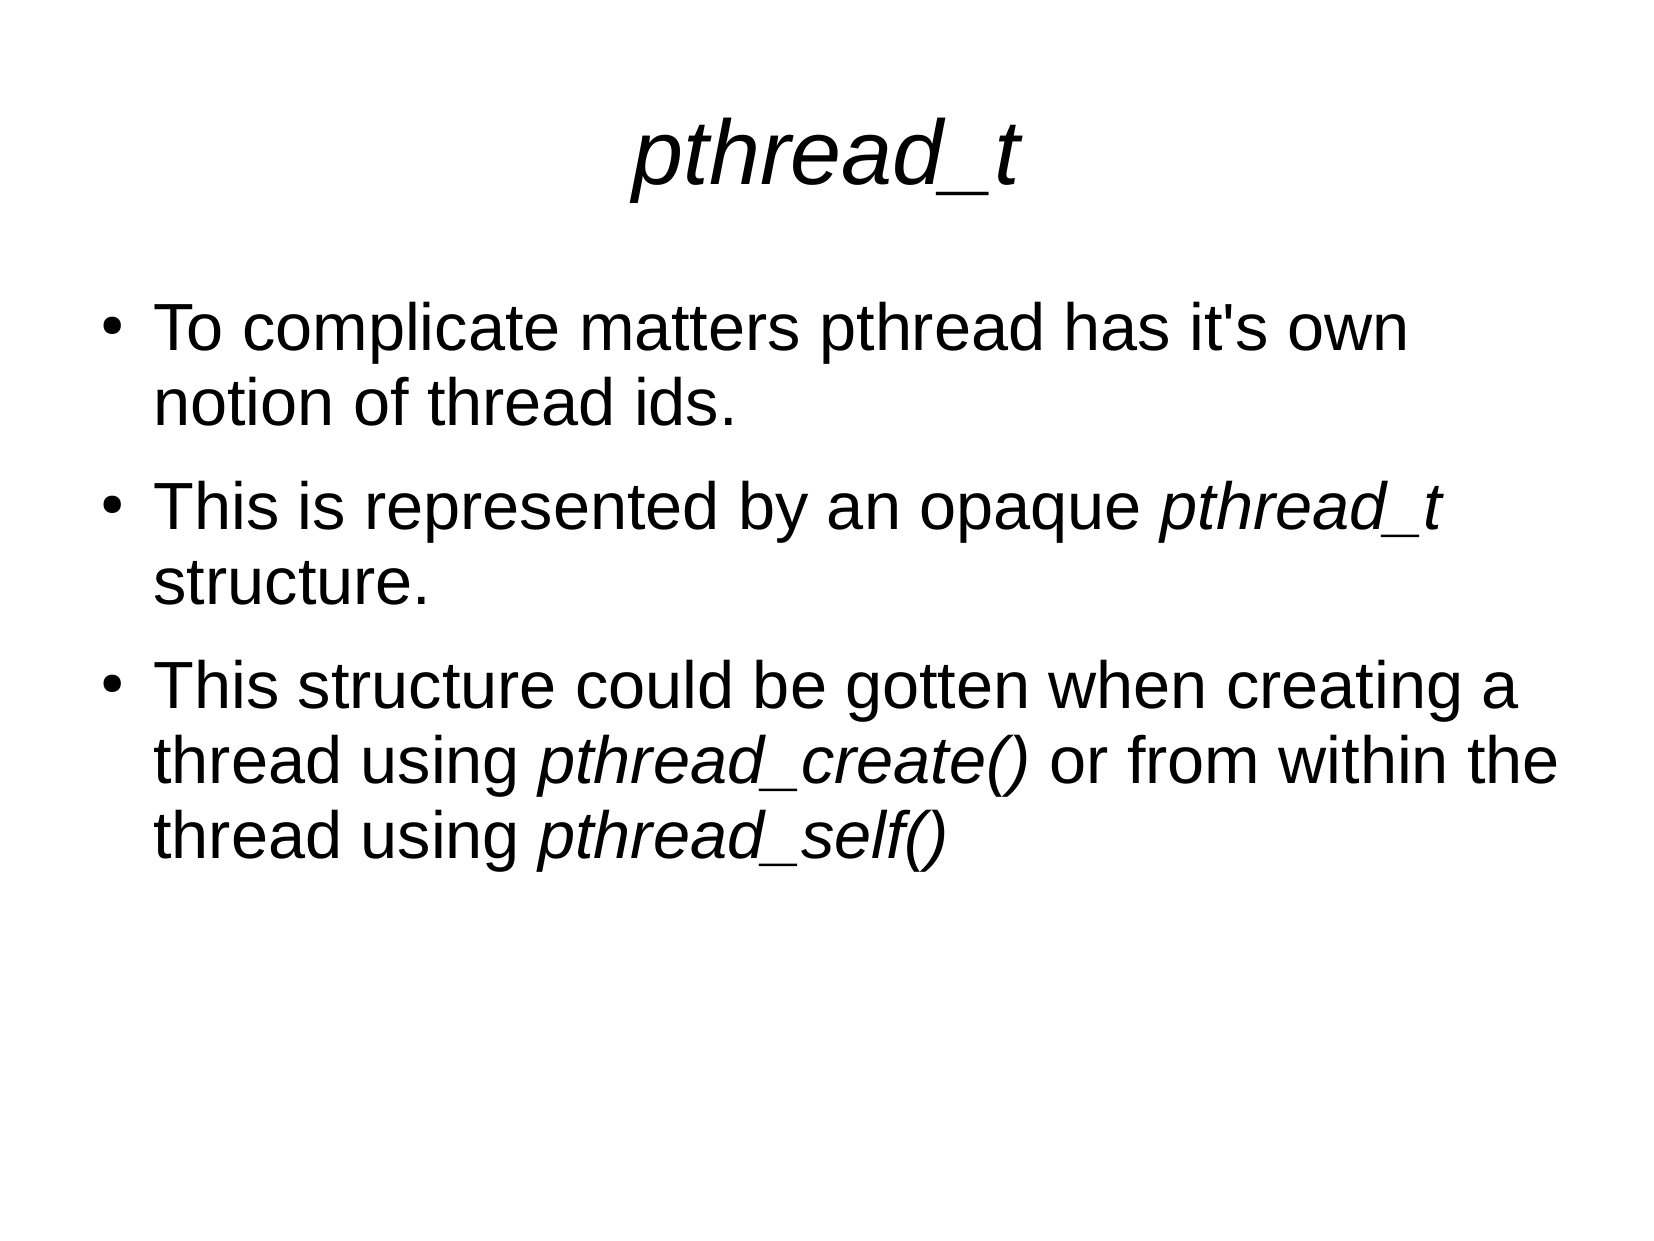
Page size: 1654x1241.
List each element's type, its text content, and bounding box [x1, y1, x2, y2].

title pthread_t [82, 49, 1571, 257]
list To complicate matters pthread has it's own notion of thread ids. This is represented by an opaque pthread_t structure. This structure could be gotten when creating a thread using pthread_create() or from within the thread using pthread_self() [82, 290, 1571, 1109]
